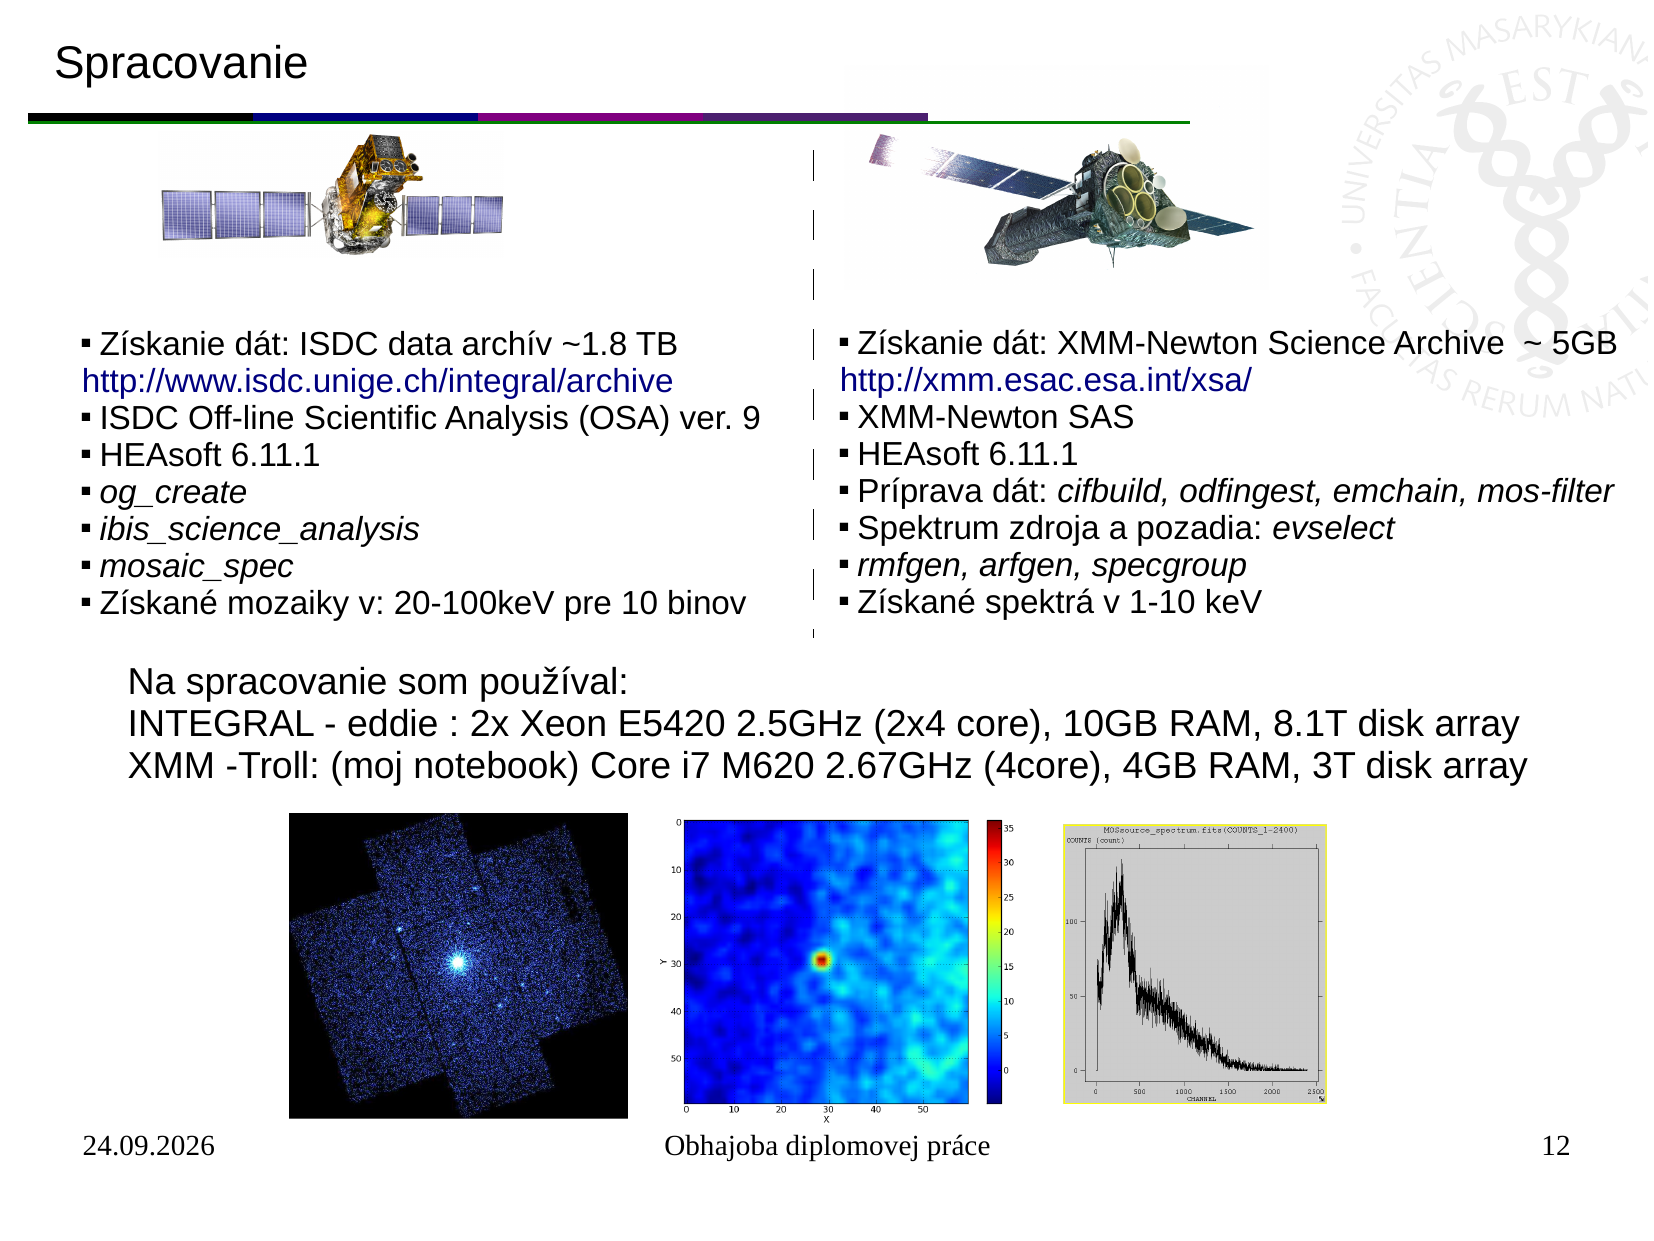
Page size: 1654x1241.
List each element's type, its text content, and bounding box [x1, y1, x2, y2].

picture [656, 813, 1017, 1126]
picture [844, 65, 1269, 290]
text_box Na spracovanie som používal: INTEGRAL - eddie : 2x Xeon E5420 2.5GHz (2x4 core), 10GB RAM, 8.1T disk array XMM -Troll: (moj notebook) Core i7 M620 2.67GHz (4core), 4GB RAM, 3T disk array [113, 653, 1544, 837]
text_box Získanie dát: XMM-Newton Science Archive ~ 5GB http://xmm.esac.esa.int/xsa/ XMM-Newton SAS HEAsoft 6.11.1 Príprava dát: cifbuild, odfingest, emchain, mos-filter Spektrum zdroja a pozadia: evselect rmfgen, arfgen, specgroup Získané spektrá v 1-10 keV [825, 317, 1635, 666]
picture [1336, 0, 1648, 420]
picture [289, 813, 628, 1119]
text_box Získanie dát: ISDC data archív ~1.8 TB http://www.isdc.unige.ch/integral/archive ISDC Off-line Scientific Analysis (OSA) ver. 9 HEAsoft 6.11.1 og_create ibis_science_analysis mosaic_spec Získané mozaiky v: 20-100keV pre 10 binov [67, 318, 788, 704]
picture [1063, 824, 1327, 1104]
text_box Spracovanie [39, 29, 325, 97]
picture [158, 131, 504, 258]
